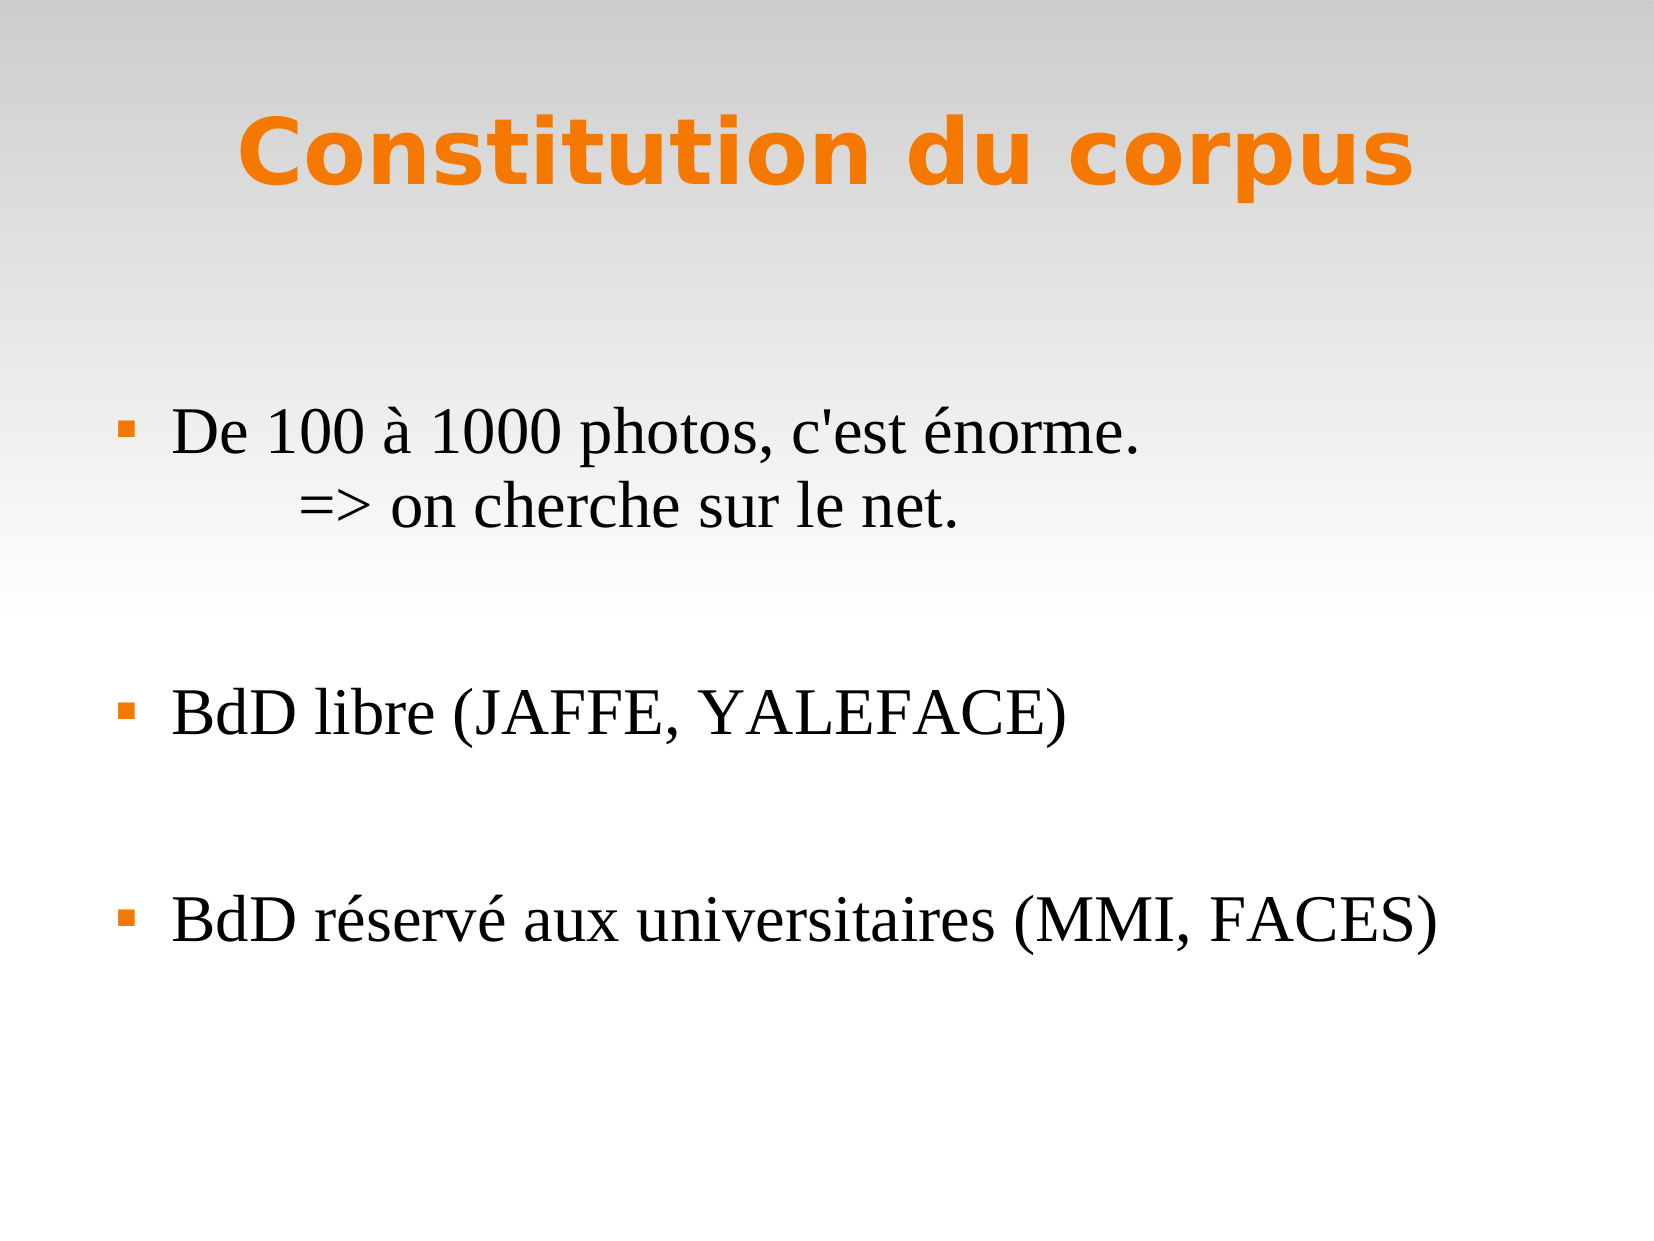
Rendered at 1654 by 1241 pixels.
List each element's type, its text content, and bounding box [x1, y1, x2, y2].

list De 100 à 1000 photos, c'est énorme. => on cherche sur le net. BdD libre (JAFFE, YALEFACE) BdD réservé aux universitaires (MMI, FACES) [82, 290, 1571, 1225]
title Constitution du corpus [82, 49, 1571, 257]
